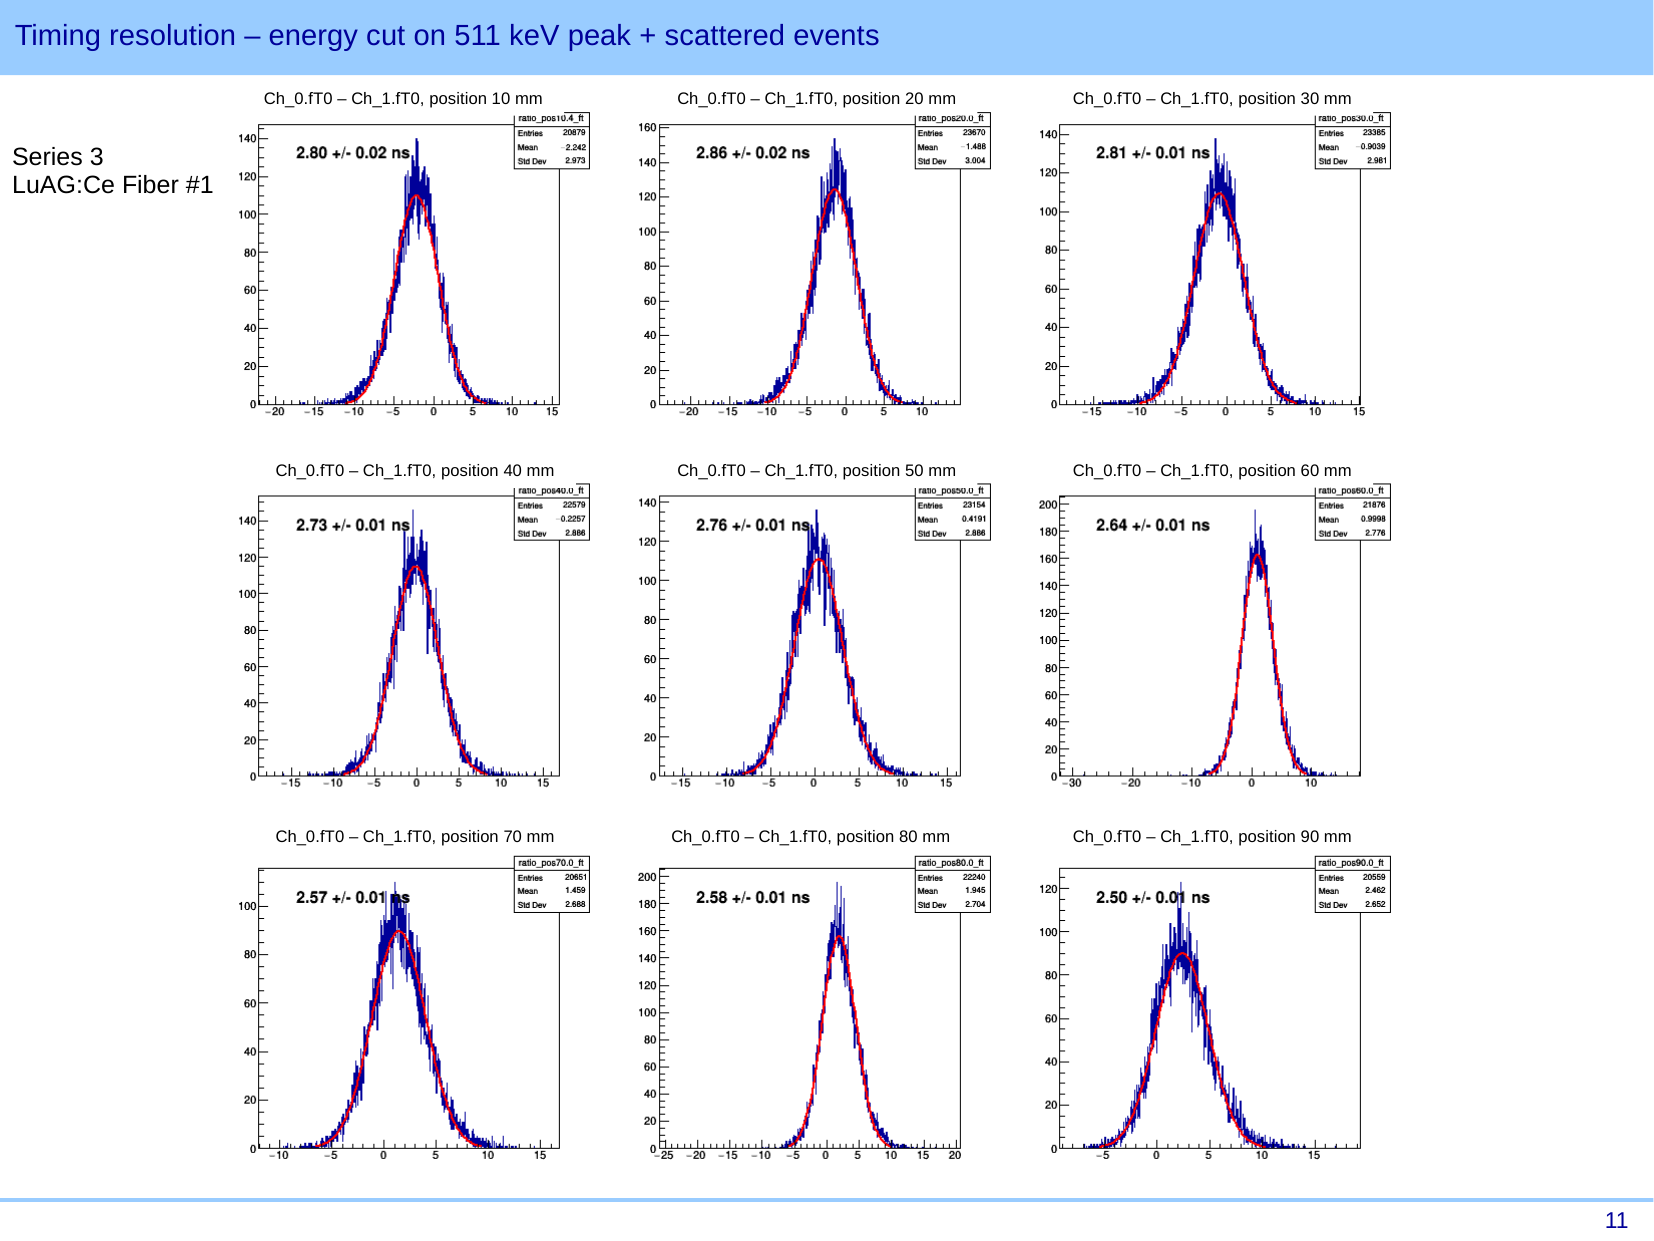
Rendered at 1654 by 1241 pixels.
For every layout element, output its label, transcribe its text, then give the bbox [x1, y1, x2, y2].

text_box Ch_0.fT0 – Ch_1.fT0, position 90 mm [1058, 820, 1374, 855]
text_box 11 [1590, 1200, 1654, 1241]
text_box [0, 0, 1654, 76]
picture [210, 79, 1411, 1195]
text_box Ch_0.fT0 – Ch_1.fT0, position 70 mm [260, 820, 576, 855]
text_box Series 3 LuAG:Ce Fiber #1 [0, 135, 253, 207]
text_box Ch_0.fT0 – Ch_1.fT0, position 30 mm [1058, 81, 1374, 116]
text_box Ch_0.fT0 – Ch_1.fT0, position 20 mm [662, 81, 978, 116]
text_box Ch_0.fT0 – Ch_1.fT0, position 10 mm [249, 81, 565, 116]
text_box Ch_0.fT0 – Ch_1.fT0, position 80 mm [656, 820, 972, 855]
text_box Ch_0.fT0 – Ch_1.fT0, position 50 mm [662, 453, 978, 488]
text_box Timing resolution – energy cut on 511 keV peak + scattered events [0, 11, 1096, 60]
text_box Ch_0.fT0 – Ch_1.fT0, position 40 mm [260, 454, 576, 488]
text_box Ch_0.fT0 – Ch_1.fT0, position 60 mm [1058, 453, 1374, 488]
